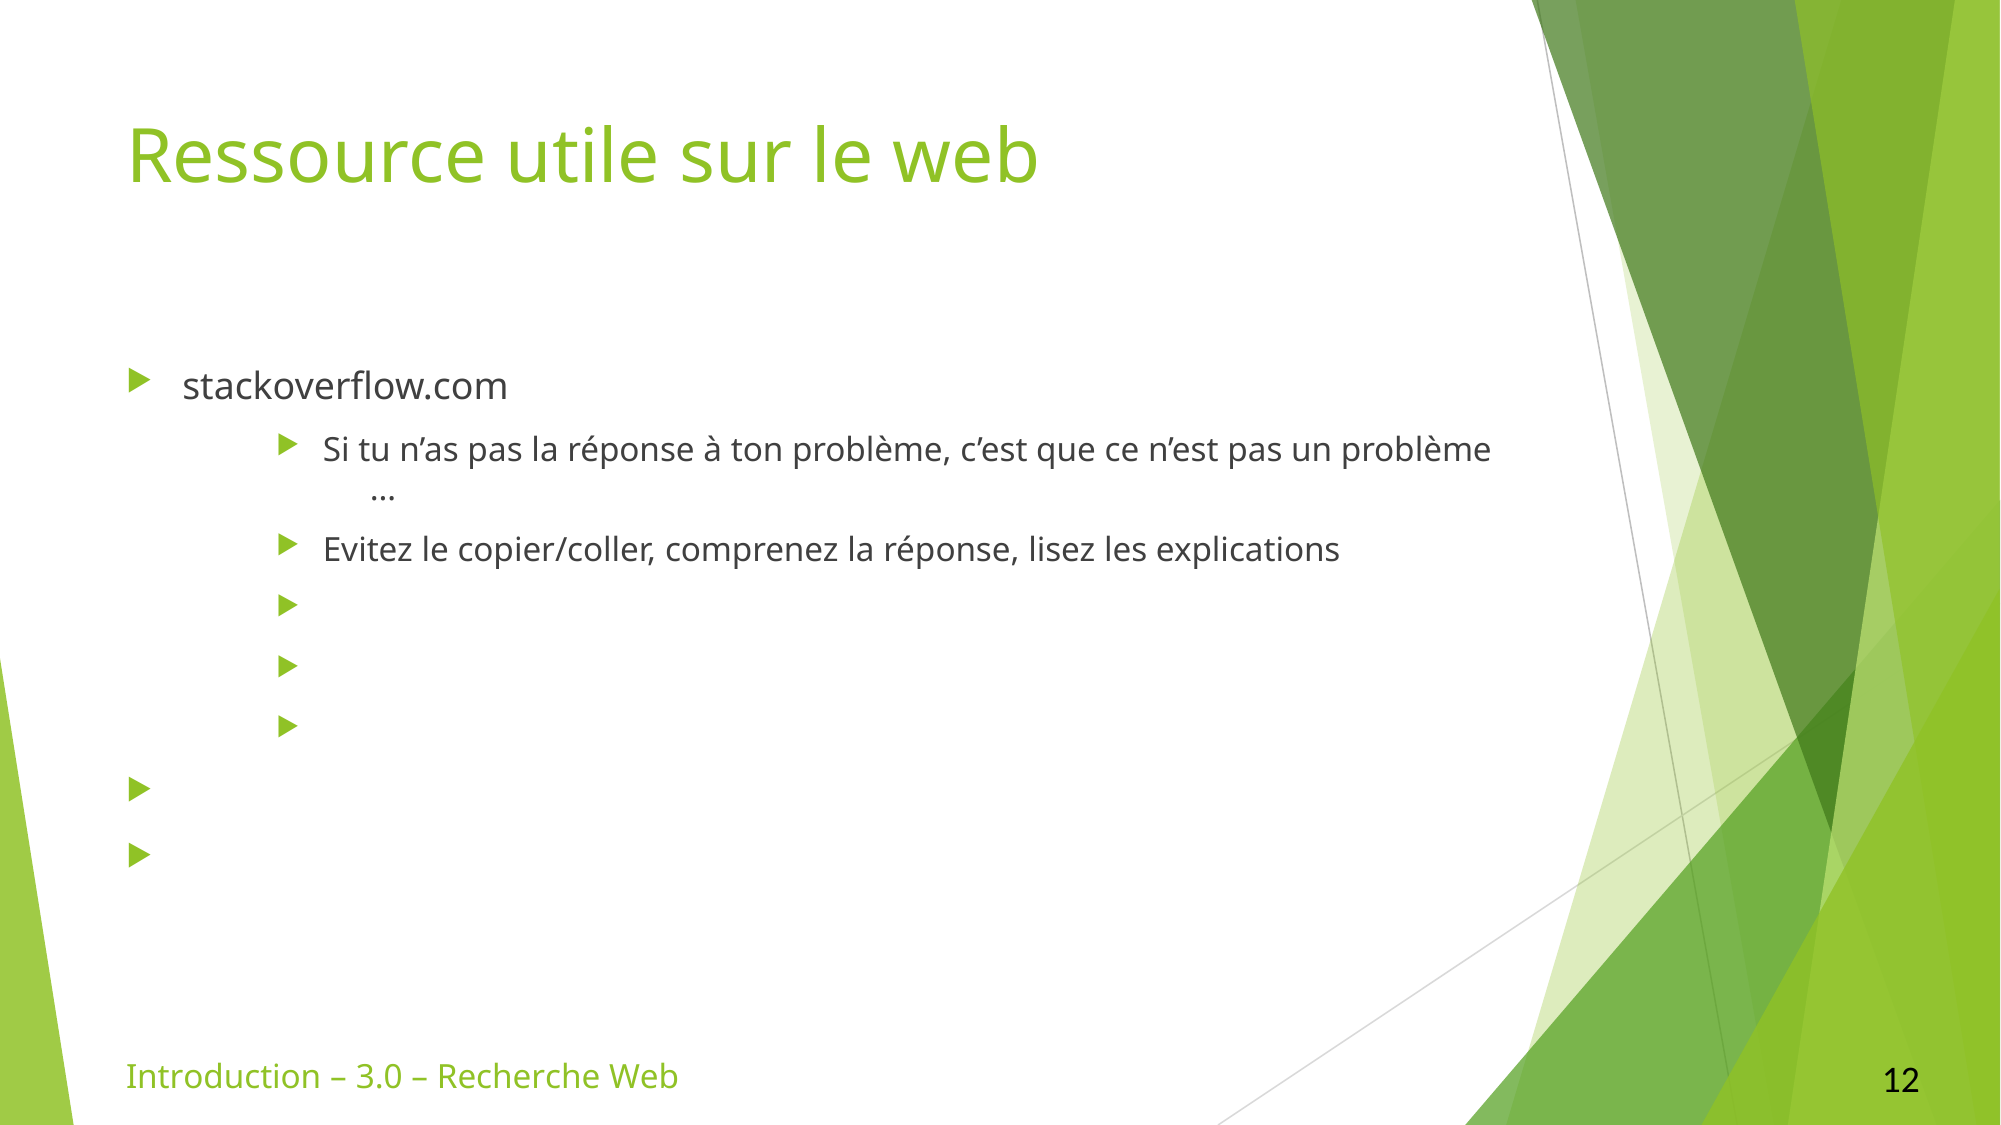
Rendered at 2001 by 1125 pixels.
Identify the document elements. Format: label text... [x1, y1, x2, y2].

list stackoverflow.com Si tu n’as pas la réponse à ton problème, c’est que ce n’est pas un problème … Evitez le copier/coller, comprenez la réponse, lisez les explications [111, 354, 1522, 992]
title Ressource utile sur le web [111, 99, 1522, 317]
text_box Introduction – 3.0 – Recherche Web [111, 1047, 1094, 1109]
text_box [1866, 1047, 1979, 1108]
